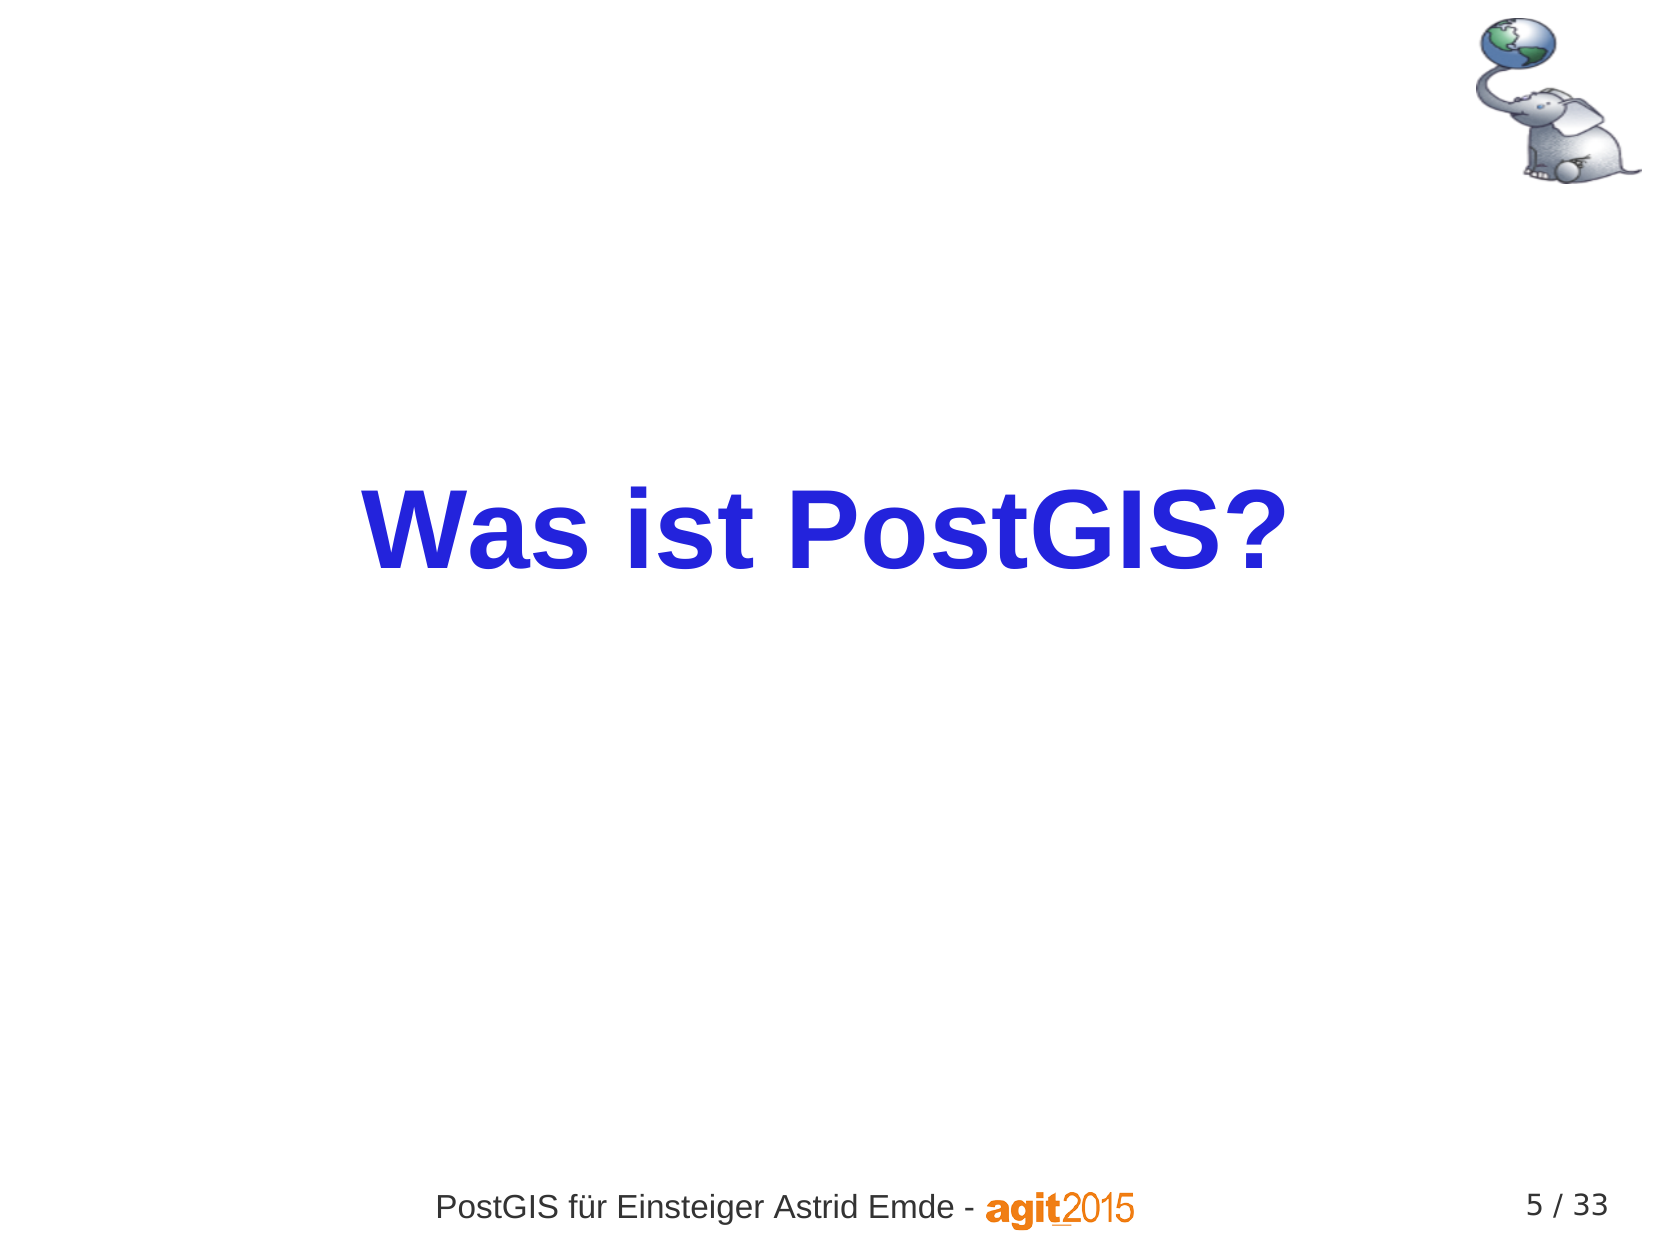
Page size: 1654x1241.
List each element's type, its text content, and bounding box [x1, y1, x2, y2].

subtitle Was ist PostGIS? [82, 49, 1571, 1010]
picture [1476, 18, 1642, 184]
picture [986, 1192, 1134, 1231]
